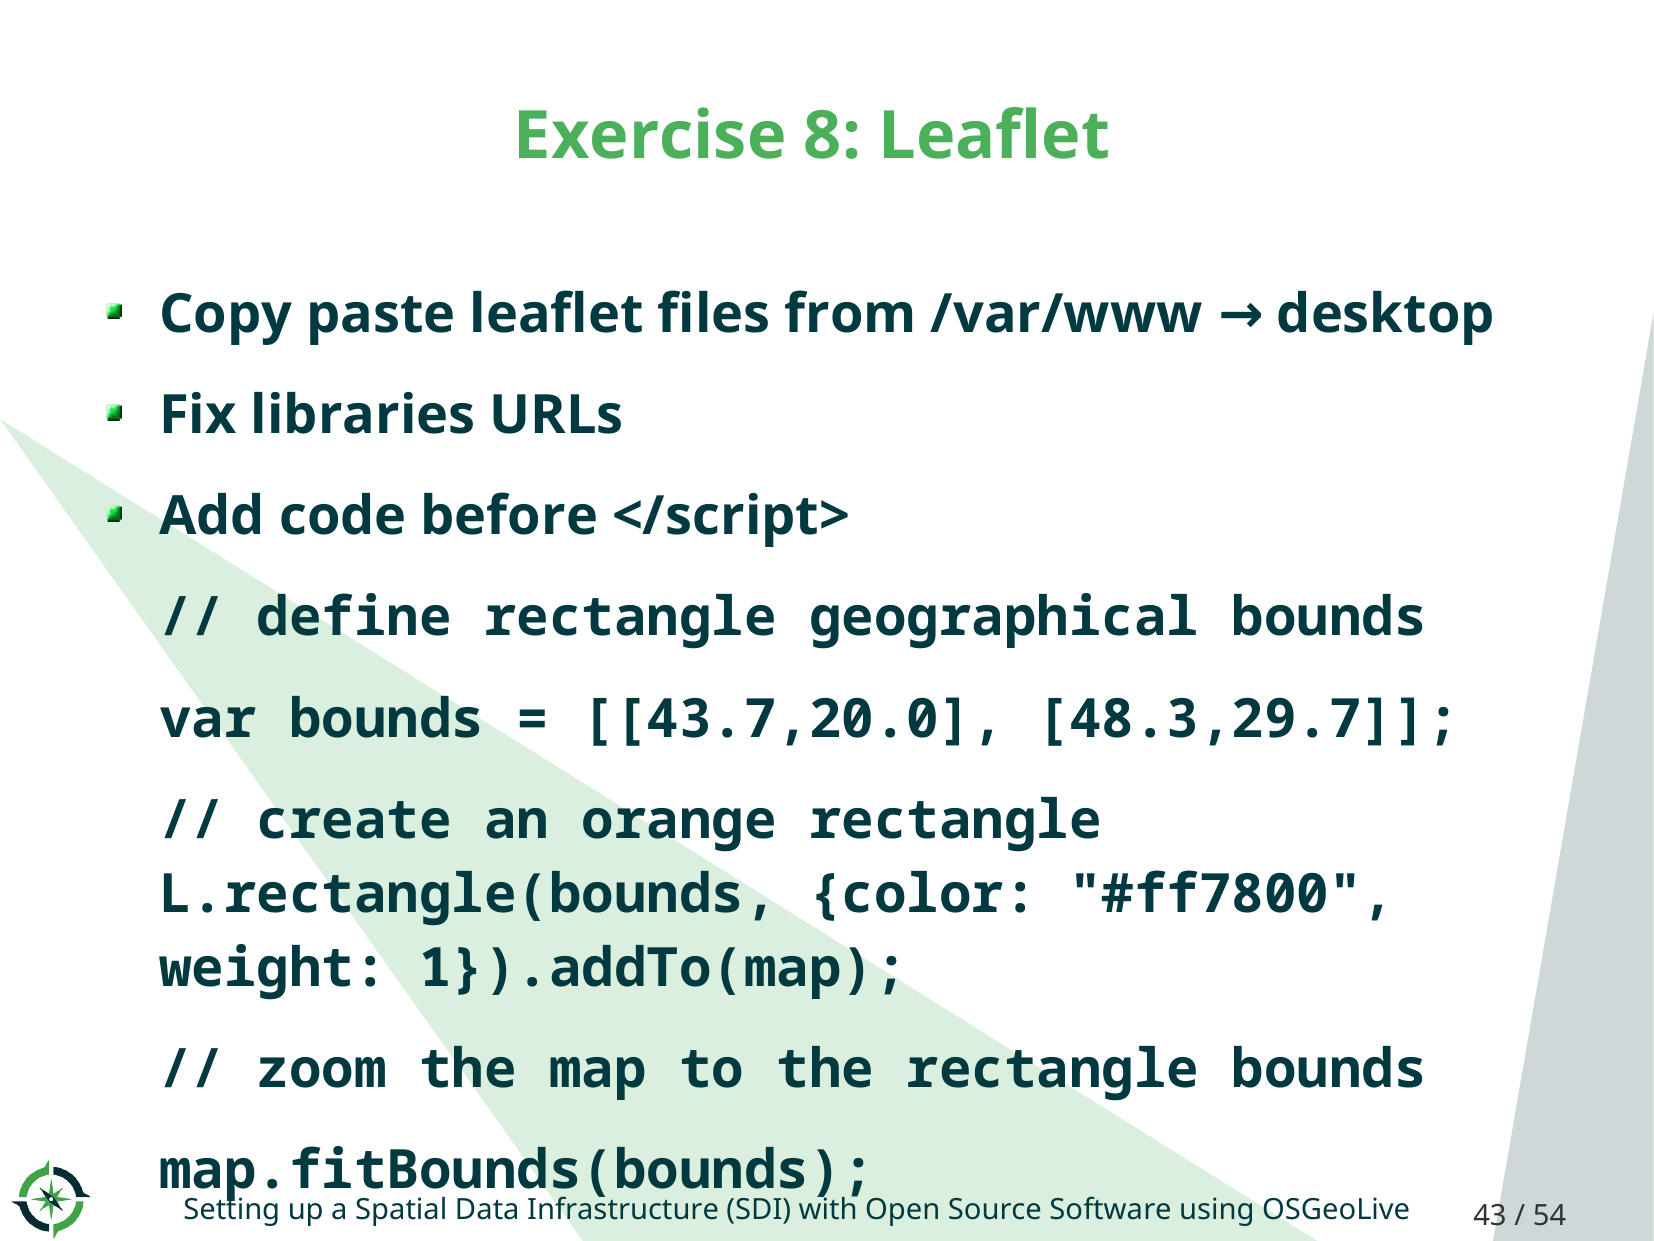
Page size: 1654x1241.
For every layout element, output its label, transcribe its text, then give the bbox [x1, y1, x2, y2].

list Copy paste leaflet files from /var/www → desktop Fix libraries URLs Add code before </script> // define rectangle geographical bounds var bounds = [[43.7,20.0], [48.3,29.7]]; // create an orange rectangle L.rectangle(bounds, {color: "#ff7800", weight: 1}).addTo(map); // zoom the map to the rectangle bounds map.fitBounds(bounds); [88, 274, 1577, 1169]
picture [10, 1158, 92, 1240]
title Exercise 8: Leaflet [76, 59, 1565, 207]
